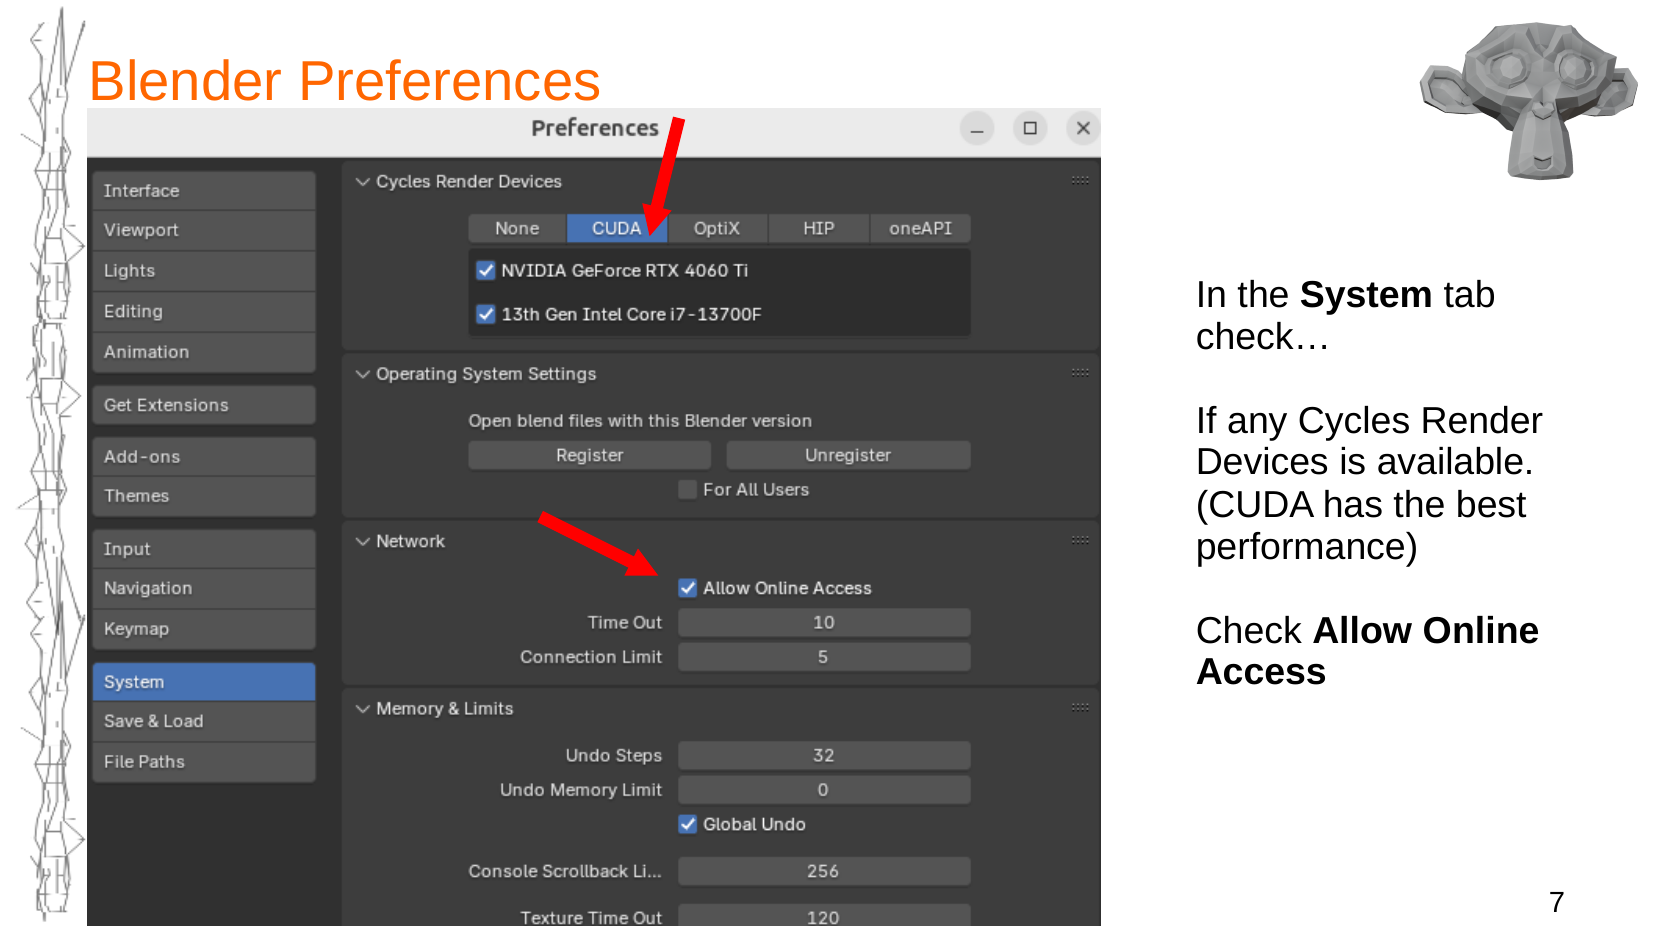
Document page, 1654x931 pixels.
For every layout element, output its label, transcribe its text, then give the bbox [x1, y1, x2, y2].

title Blender Preferences [88, 29, 1447, 133]
picture [87, 108, 1101, 926]
picture [1411, 11, 1645, 189]
text_box In the System tab check… If any Cycles Render Devices is available. (CUDA has the best performance) Check Allow Online Access [1181, 265, 1565, 743]
